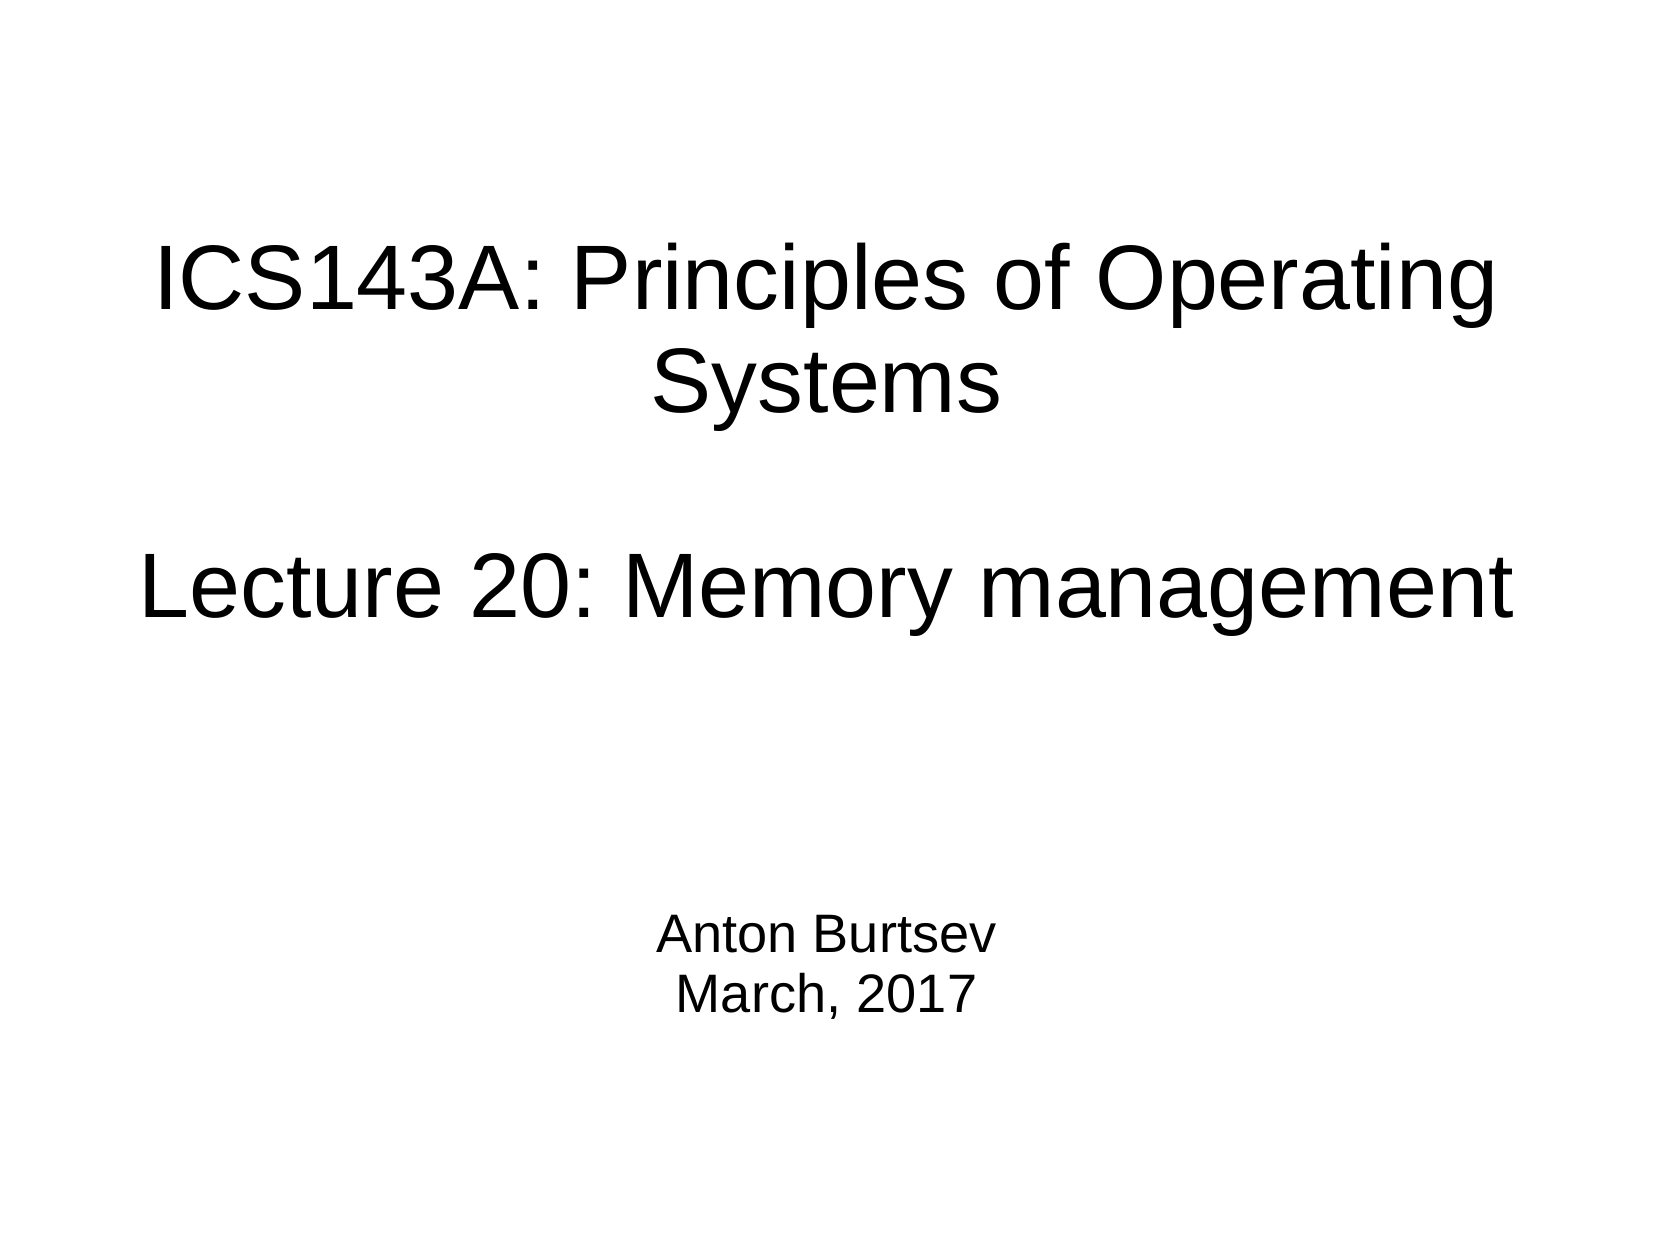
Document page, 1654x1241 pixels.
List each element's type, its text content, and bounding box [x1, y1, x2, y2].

title ICS143A: Principles of Operating Systems Lecture 20: Memory management [82, 113, 1571, 637]
subtitle Anton Burtsev March, 2017 [82, 637, 1571, 1109]
